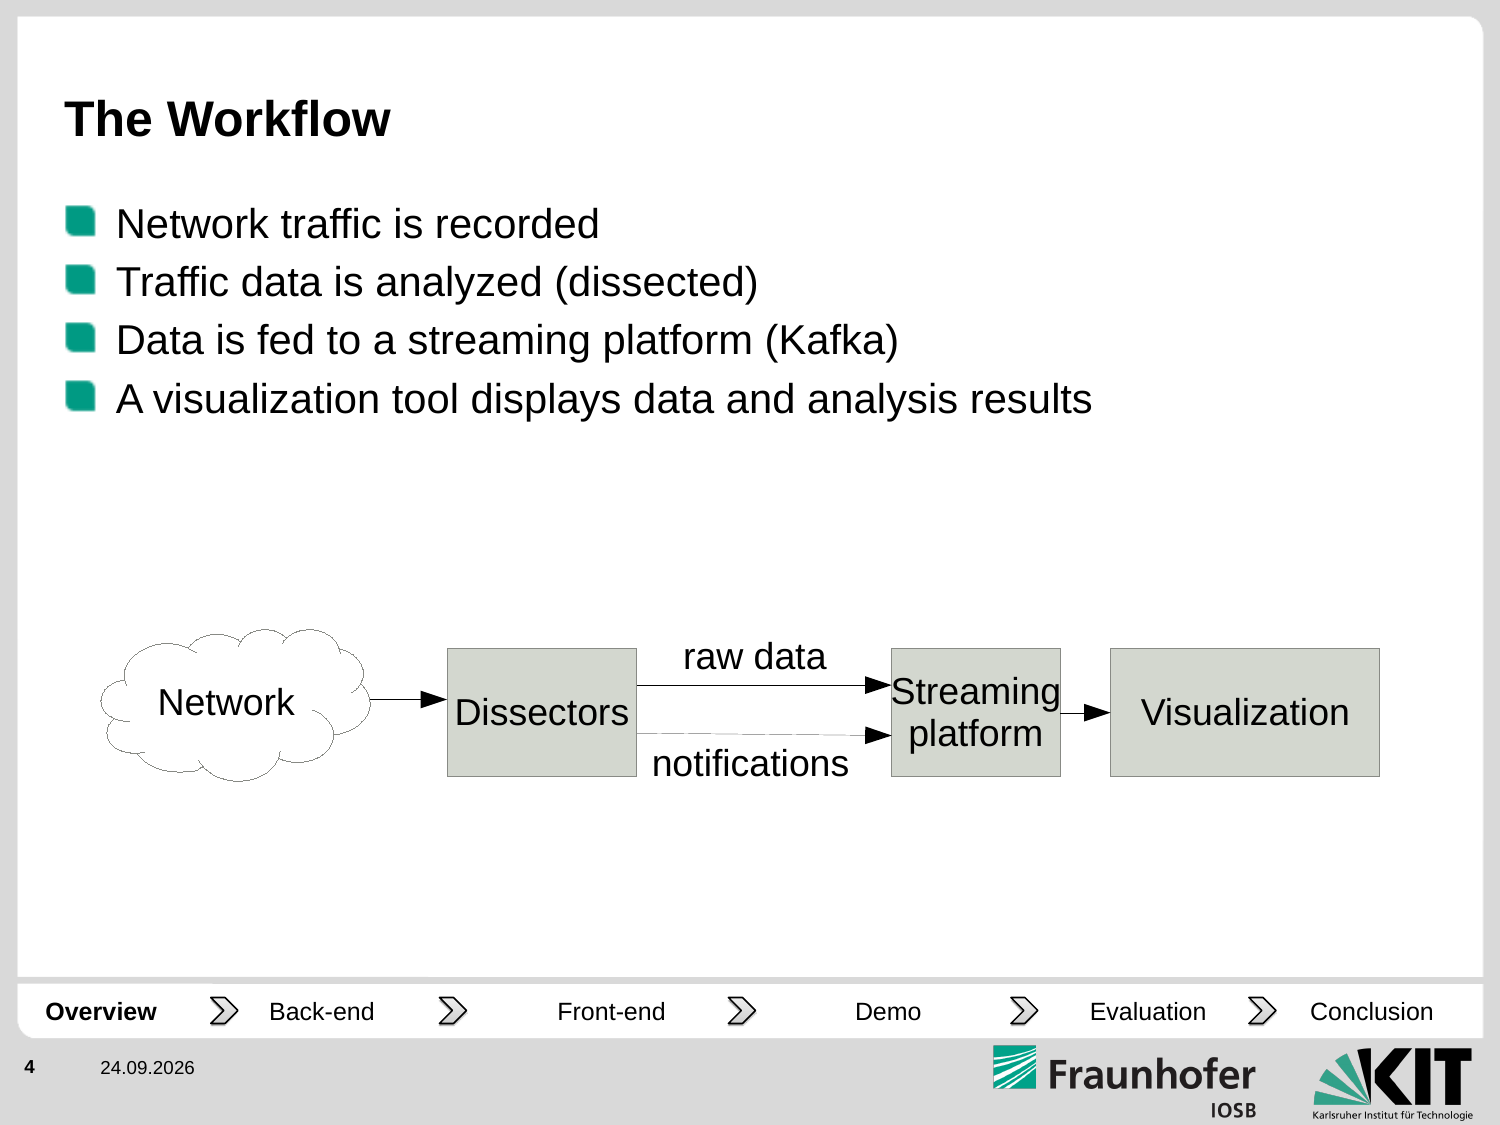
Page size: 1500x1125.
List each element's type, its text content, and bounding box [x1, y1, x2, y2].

text_box Network [100, 629, 371, 782]
picture [0, 0, 1500, 1125]
text_box raw data [668, 628, 842, 686]
text_box [1248, 997, 1277, 1024]
title The Workflow [64, 54, 1198, 147]
text_box [728, 997, 756, 1024]
text_box Overview [30, 987, 194, 1033]
text_box Evaluation [1075, 987, 1222, 1033]
text_box Back-end [254, 987, 418, 1033]
text_box [1010, 997, 1038, 1024]
text_box 17.04.2019 [100, 1055, 272, 1115]
text_box Visualization [1110, 648, 1380, 777]
text_box Conclusion [1295, 987, 1500, 1033]
text_box Demo [840, 987, 937, 1033]
text_box [439, 997, 467, 1024]
text_box Streaming platform [891, 648, 1061, 777]
list Network traffic is recorded Traffic data is analyzed (dissected) Data is fed to a streaming platform (Kafka) A visualization tool displays data and analysis results [64, 196, 1436, 966]
text_box Front-end [542, 987, 682, 1033]
text_box Dissectors [447, 648, 637, 777]
text_box [210, 997, 238, 1024]
text_box notifications [637, 735, 865, 793]
